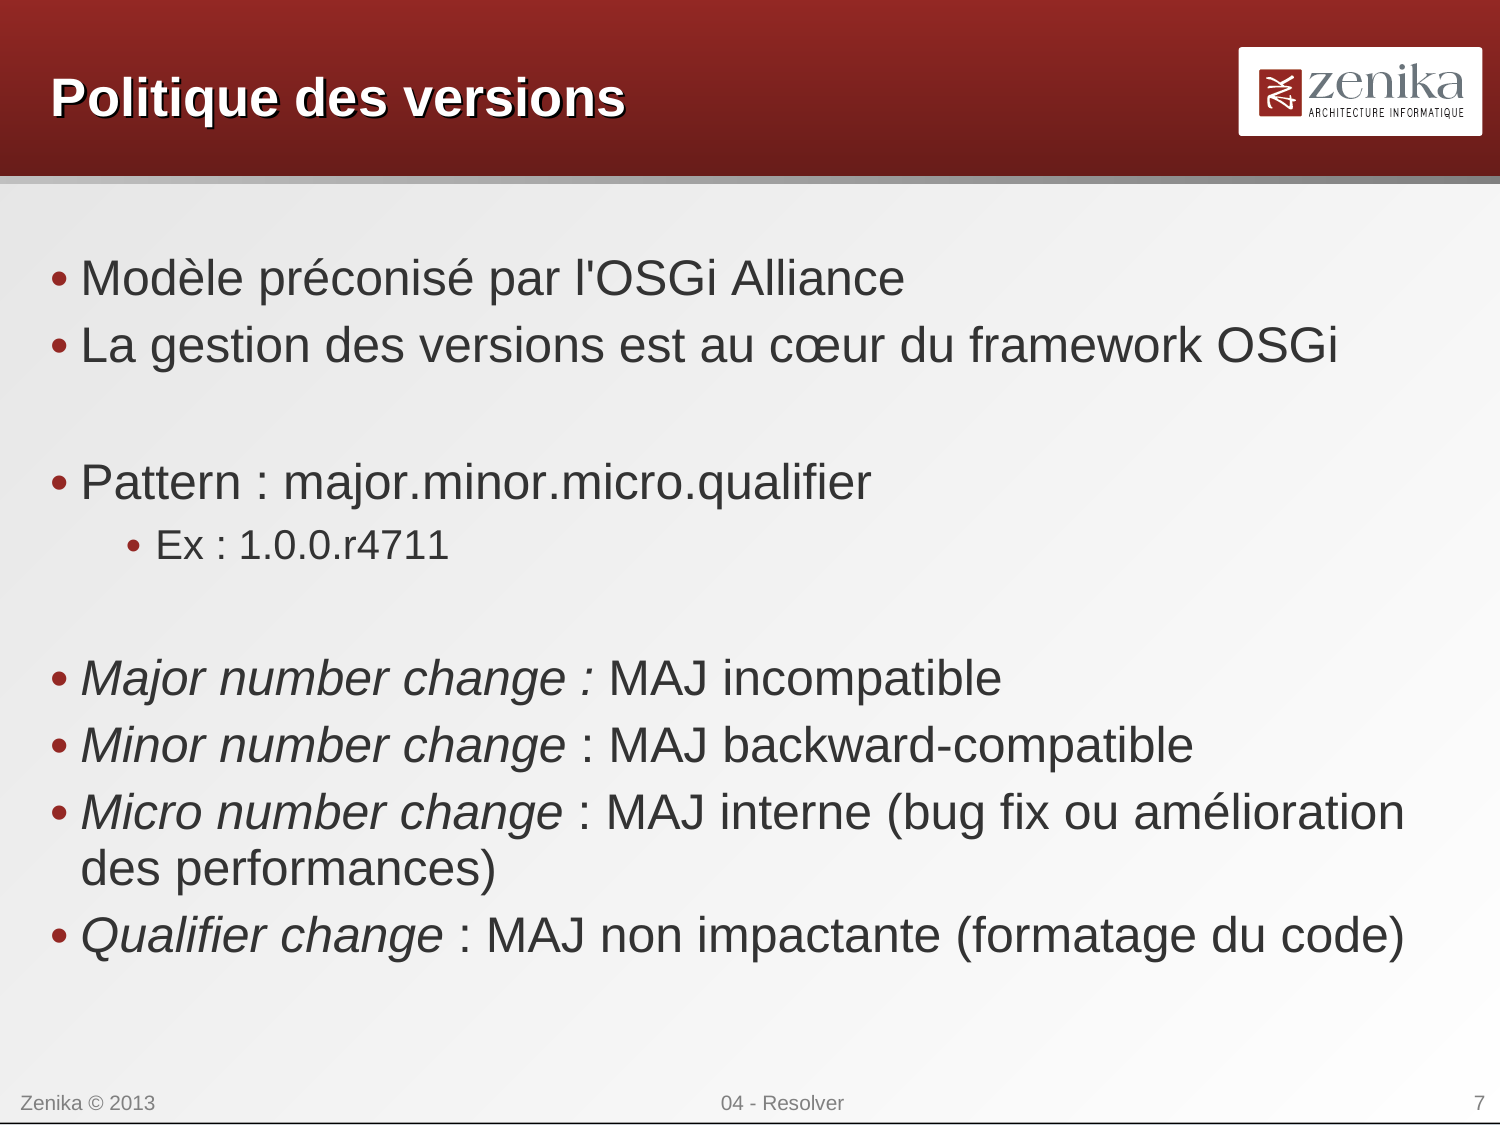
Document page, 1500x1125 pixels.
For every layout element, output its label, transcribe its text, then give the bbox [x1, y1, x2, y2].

picture [1257, 58, 1464, 125]
title Politique des versions [50, 15, 1206, 180]
list Modèle préconisé par l'OSGi Alliance La gestion des versions est au cœur du framework OSGi Pattern : major.minor.micro.qualifier Ex : 1.0.0.r4711 Major number change : MAJ incompatible Minor number change : MAJ backward-compatible Micro number change : MAJ interne (bug fix ou amélioration des performances) Qualifier change : MAJ non impactante (formatage du code) [50, 249, 1435, 1064]
